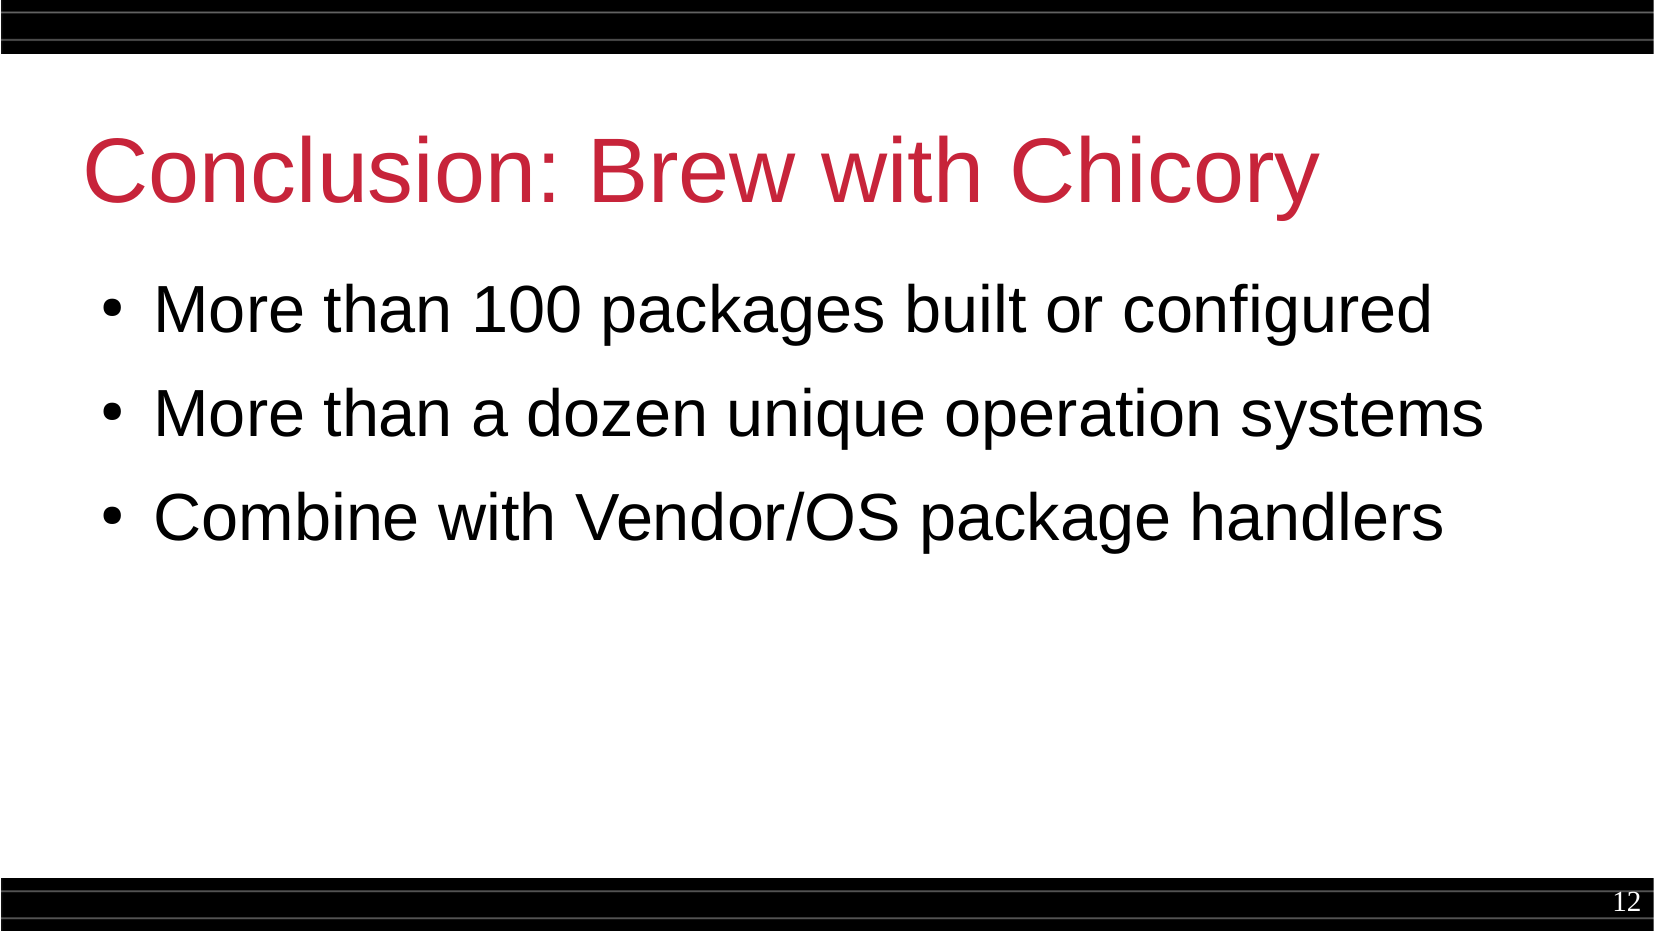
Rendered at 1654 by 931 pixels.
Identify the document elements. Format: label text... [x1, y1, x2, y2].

list More than 100 packages built or configured More than a dozen unique operation systems Combine with Vendor/OS package handlers [82, 271, 1571, 758]
picture [1, 0, 1654, 54]
picture [1, 878, 1654, 931]
title Conclusion: Brew with Chicory [82, 92, 1571, 249]
